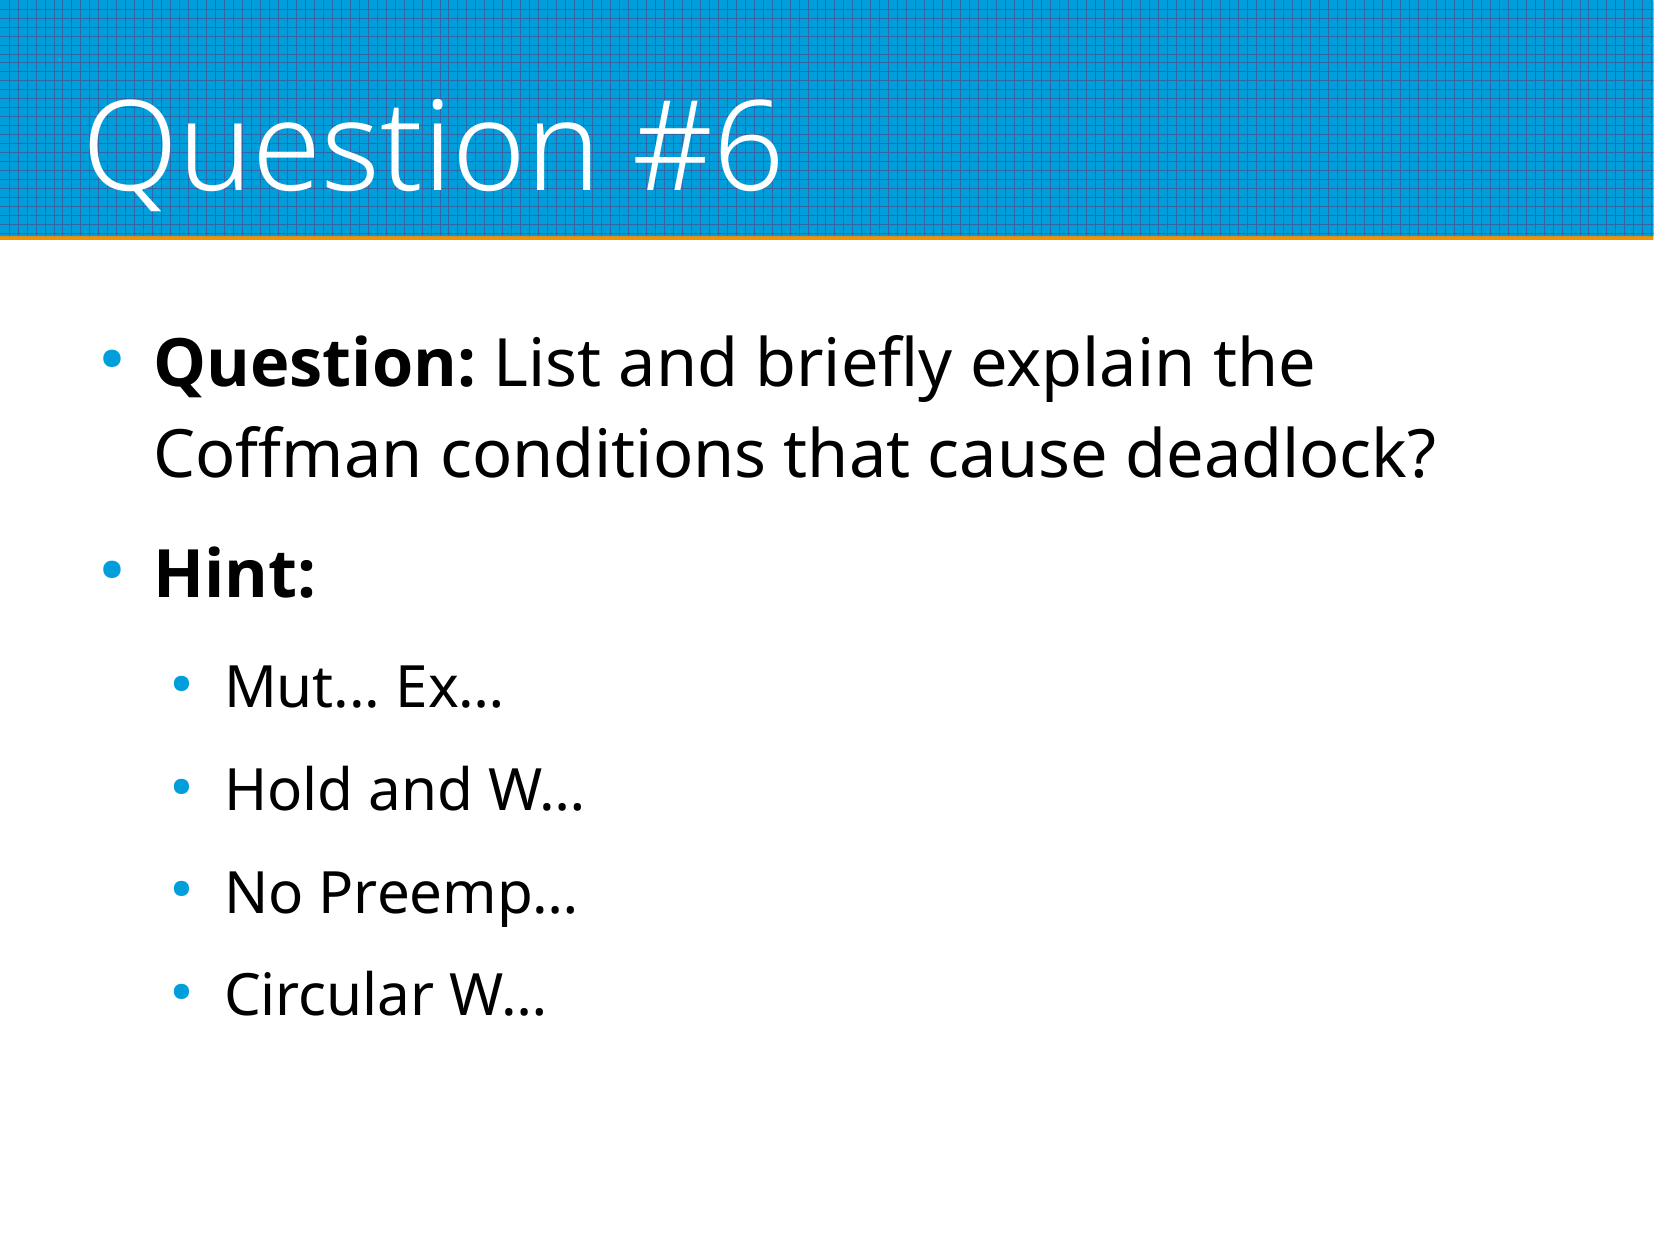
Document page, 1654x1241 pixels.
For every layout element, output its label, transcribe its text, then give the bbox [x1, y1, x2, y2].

list Question: List and briefly explain the Coffman conditions that cause deadlock? Hint: Mut... Ex… Hold and W… No Preemp… Circular W… [82, 314, 1563, 1081]
title Question #6 [82, 19, 1571, 227]
